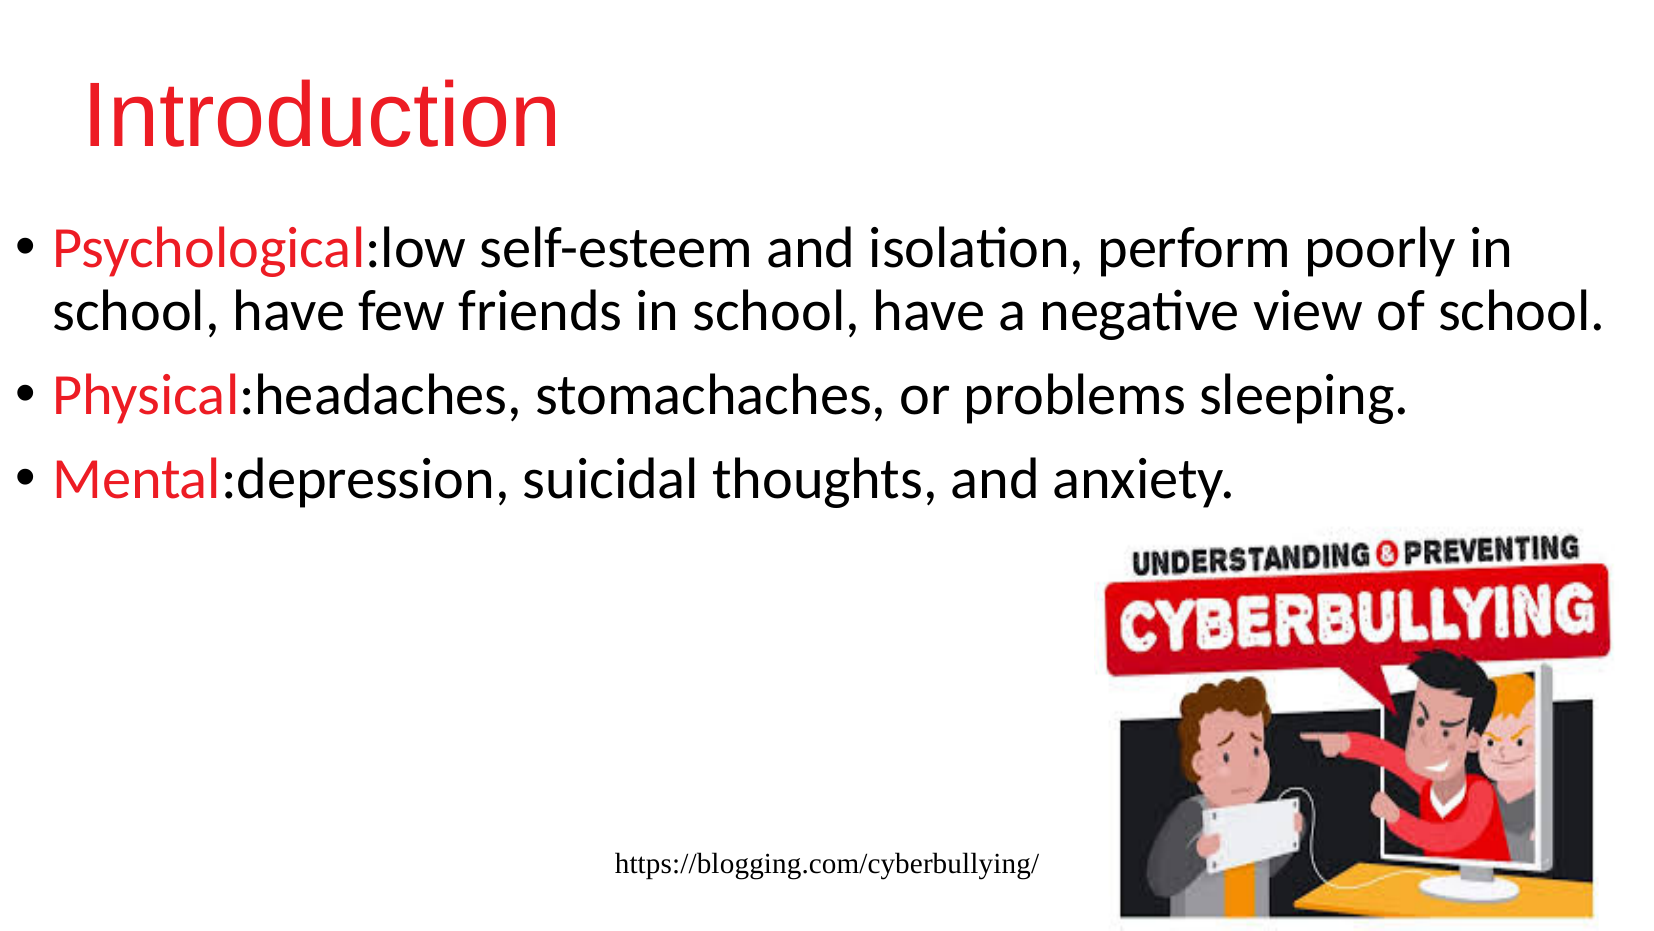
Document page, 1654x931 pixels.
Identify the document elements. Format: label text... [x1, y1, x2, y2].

text_box Psychological:low self-esteem and isolation, perform poorly in school, have few friends in school, have a negative view of school. Physical:headaches, stomachaches, or problems sleeping. Mental:depression, suicidal thoughts, and anxiety. [0, 210, 1651, 924]
picture [1094, 509, 1620, 931]
title Introduction [82, 37, 1571, 193]
